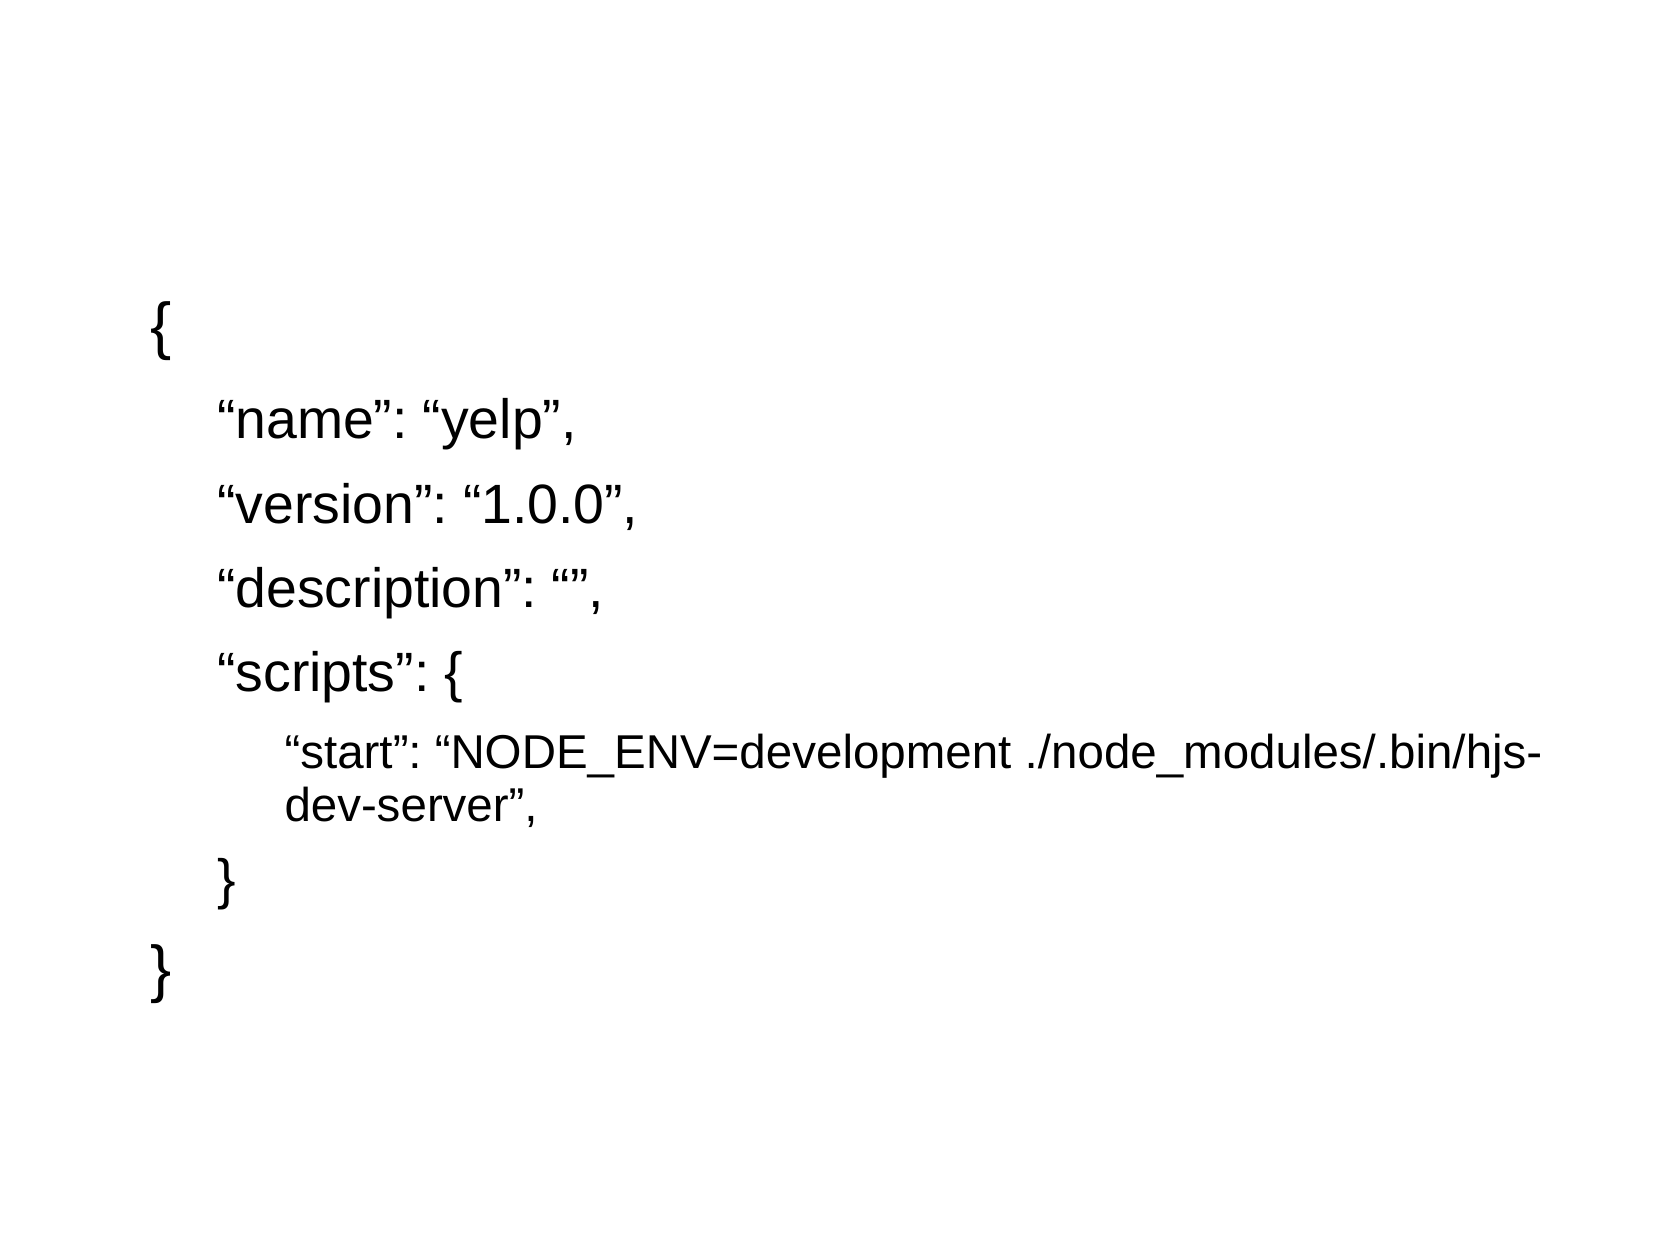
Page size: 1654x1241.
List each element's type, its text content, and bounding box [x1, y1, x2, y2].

list { “name”: “yelp”, “version”: “1.0.0”, “description”: “”, “scripts”: { “start”: “NODE_ENV=development ./node_modules/.bin/hjs-dev-server”, } } [82, 290, 1571, 1010]
